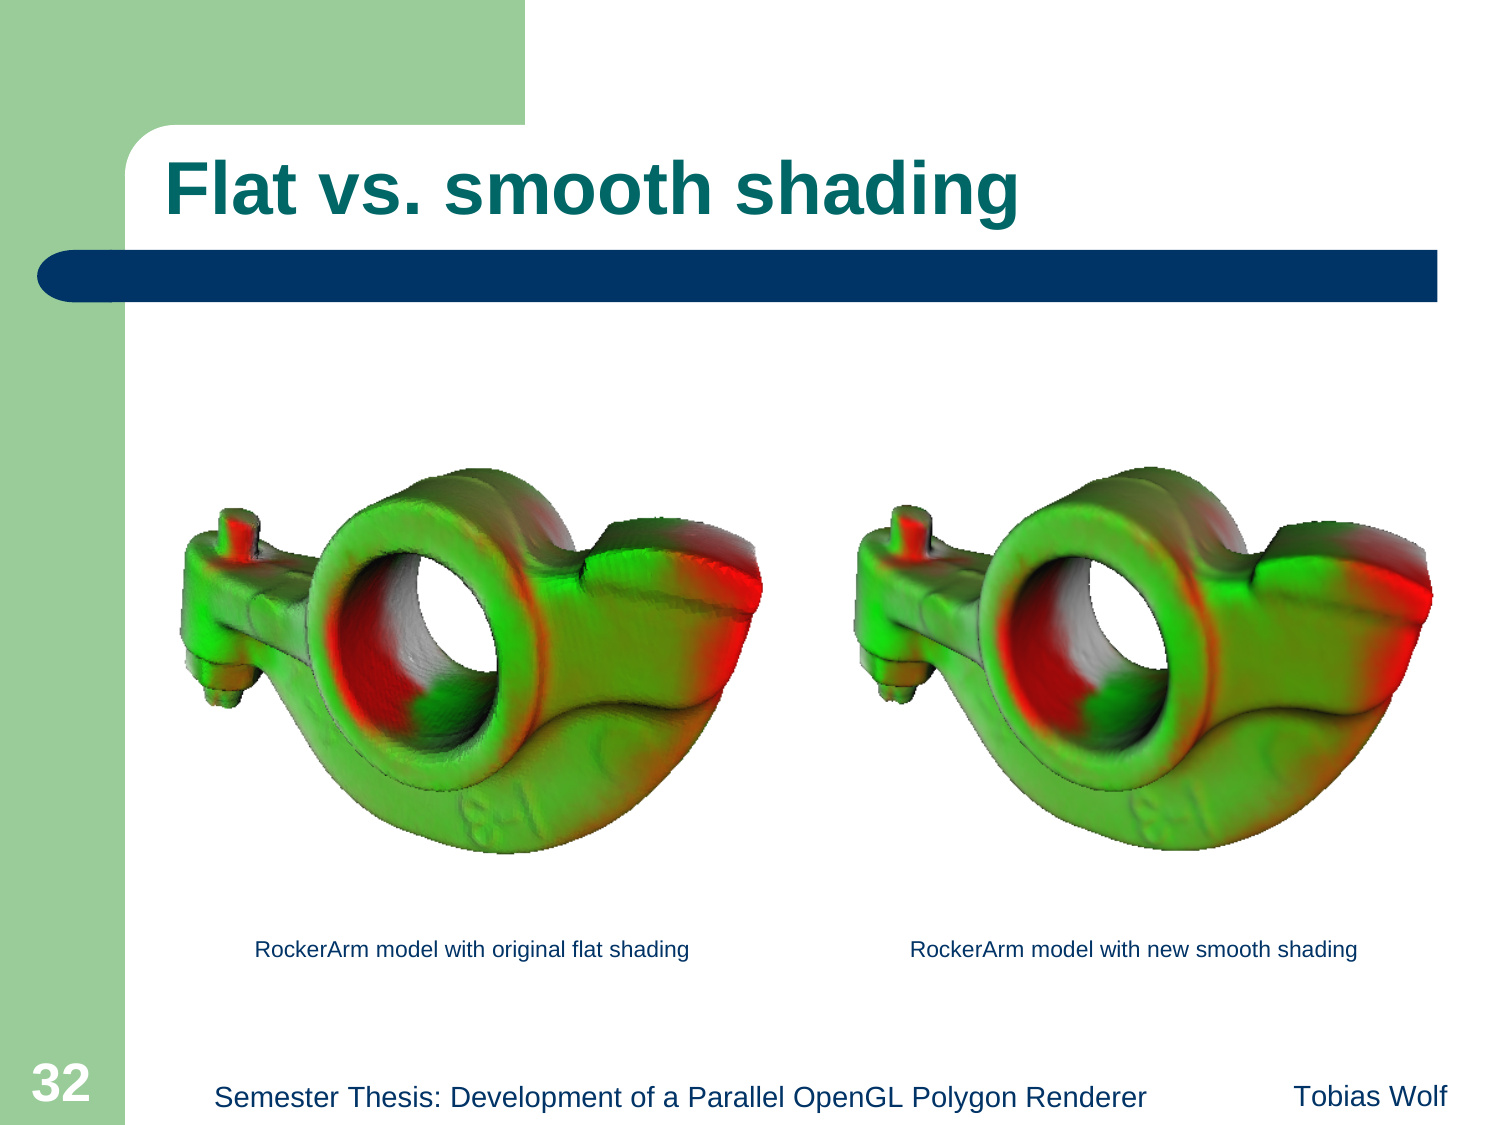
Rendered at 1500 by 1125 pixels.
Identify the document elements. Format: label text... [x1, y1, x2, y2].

text_box RockerArm model with original flat shading [147, 928, 798, 988]
text_box RockerArm model with new smooth shading [809, 928, 1459, 988]
title Flat vs. smooth shading [149, 124, 1463, 238]
picture [150, 426, 794, 898]
picture [818, 430, 1463, 895]
